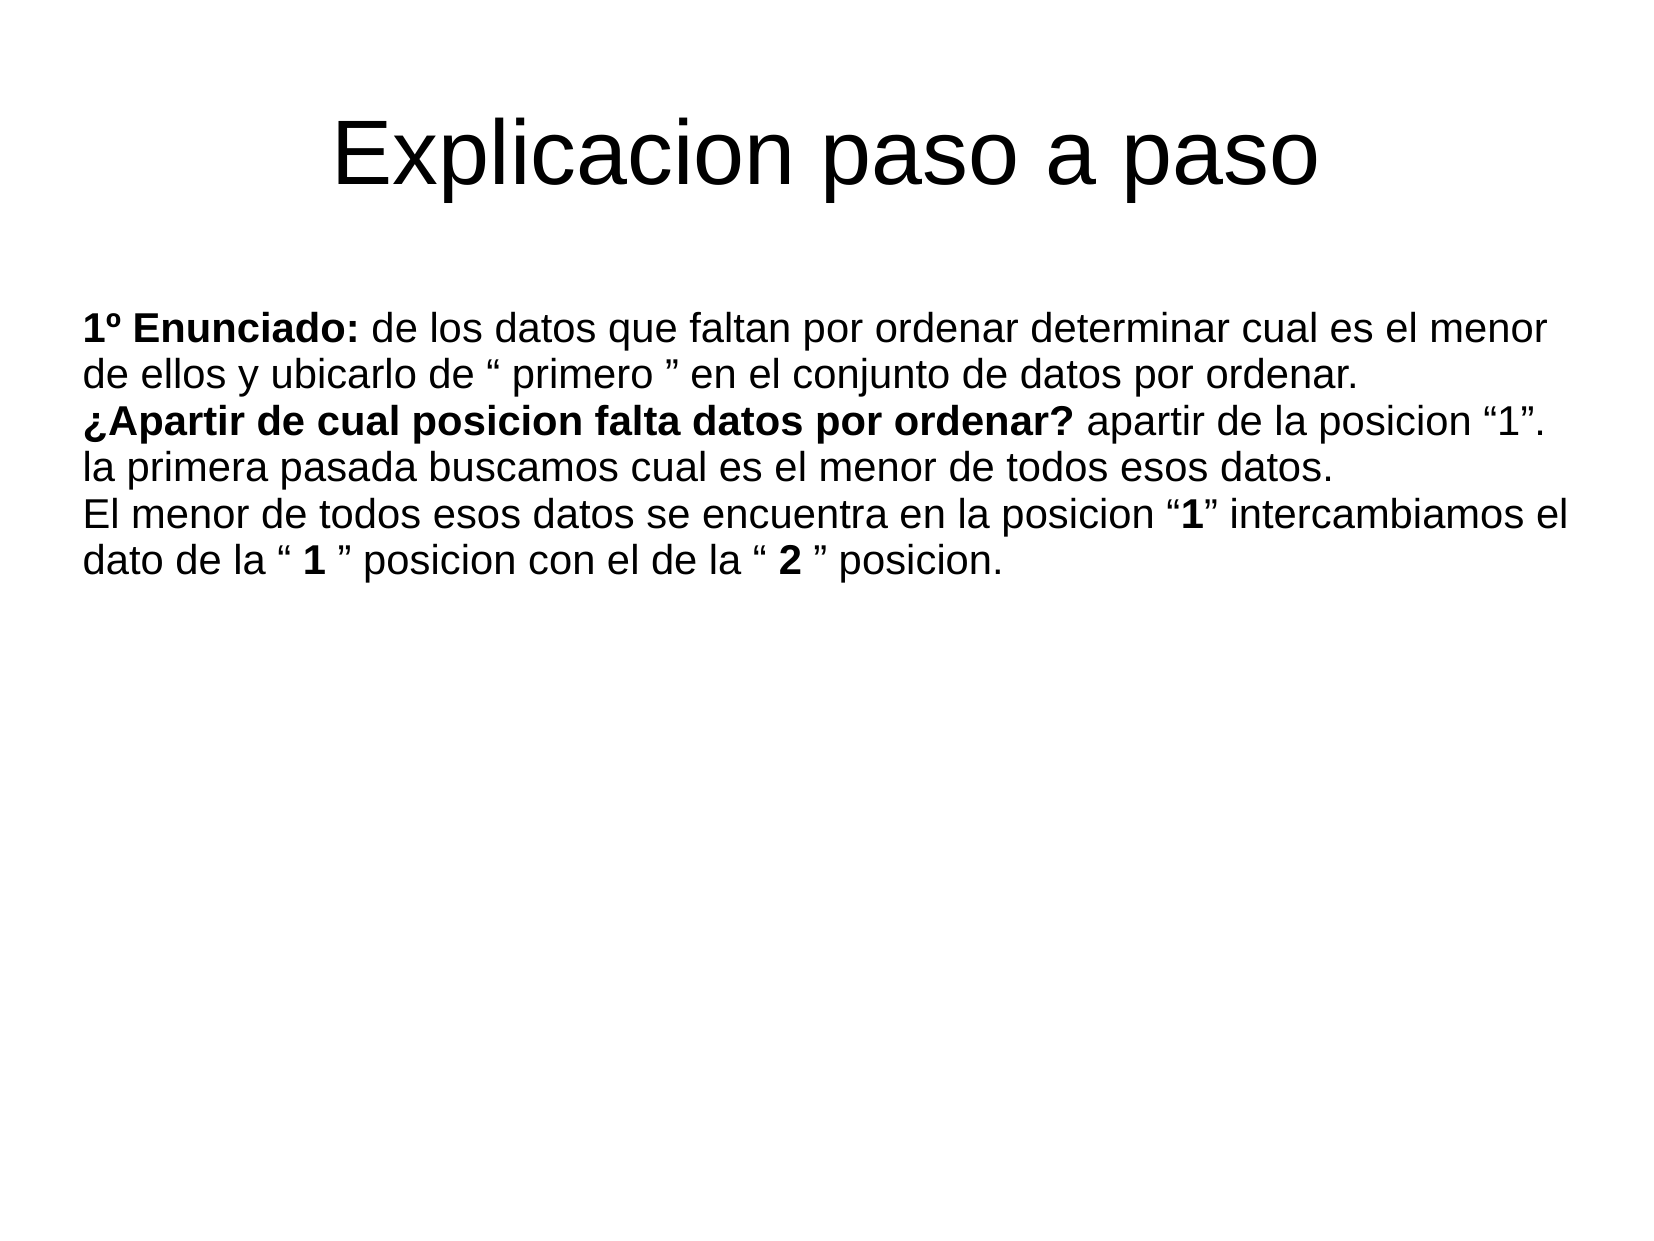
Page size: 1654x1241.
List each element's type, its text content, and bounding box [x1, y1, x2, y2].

title Explicacion paso a paso [82, 49, 1571, 257]
subtitle 1º Enunciado: de los datos que faltan por ordenar determinar cual es el menor de ellos y ubicarlo de “ primero ” en el conjunto de datos por ordenar. ¿Apartir de cual posicion falta datos por ordenar? apartir de la posicion “1”. la primera pasada buscamos cual es el menor de todos esos datos. El menor de todos esos datos se encuentra en la posicion “1” intercambiamos el dato de la “ 1 ” posicion con el de la “ 2 ” posicion. [82, 290, 1571, 1109]
